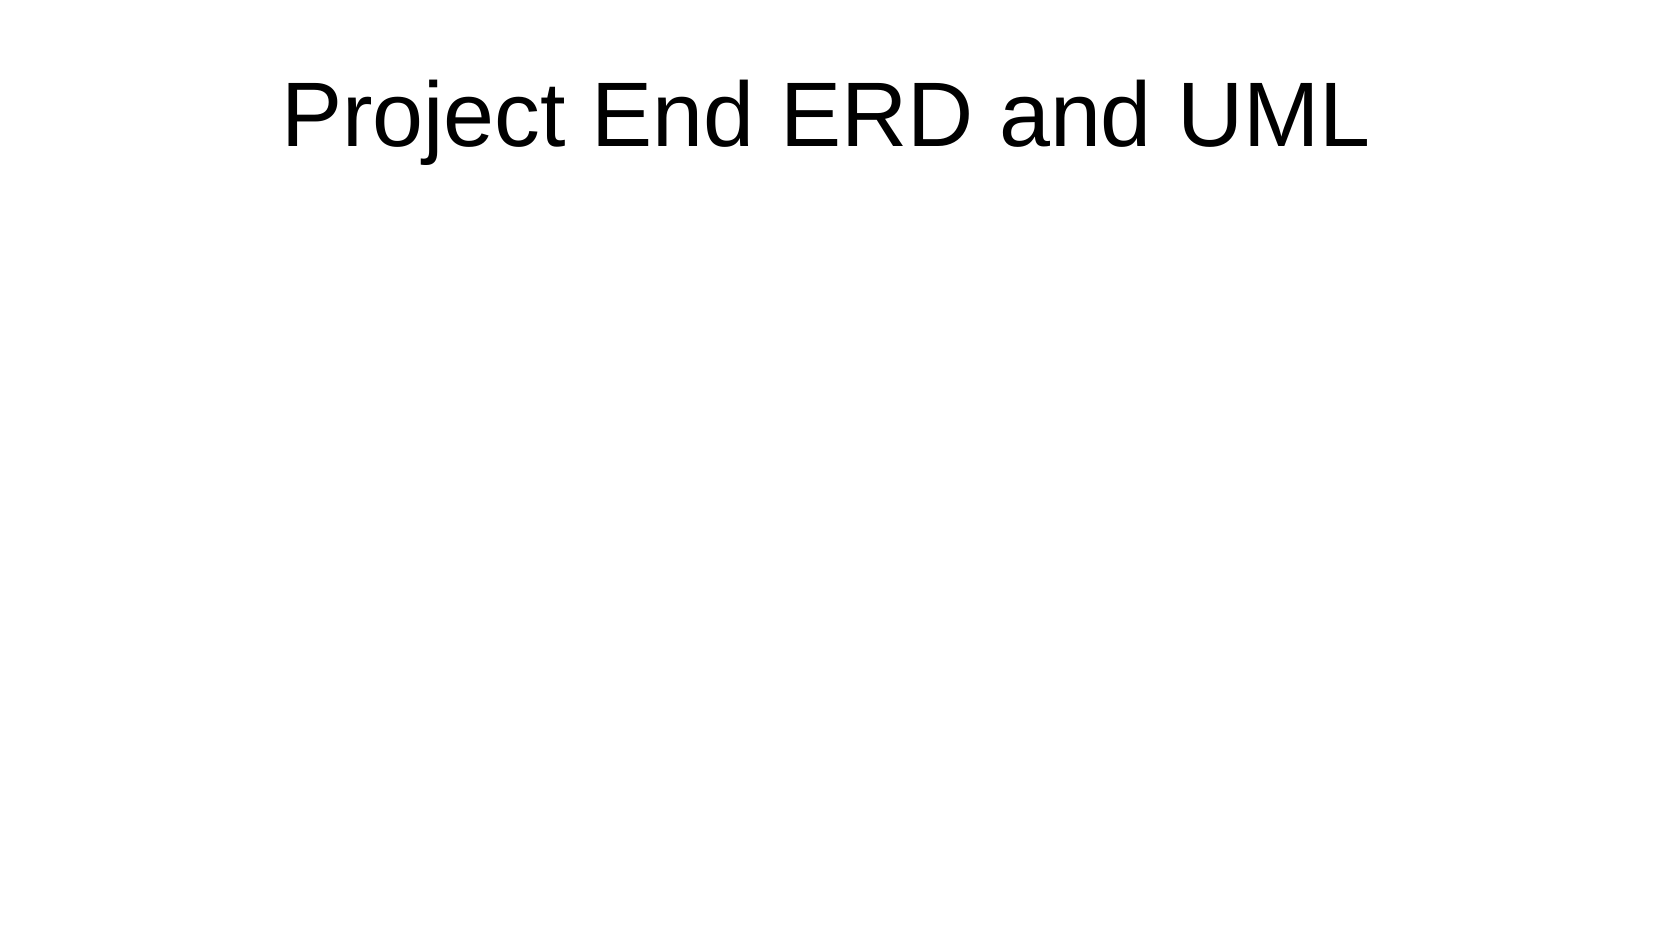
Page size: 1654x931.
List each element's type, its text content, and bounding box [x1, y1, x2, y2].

title Project End ERD and UML [82, 37, 1571, 193]
